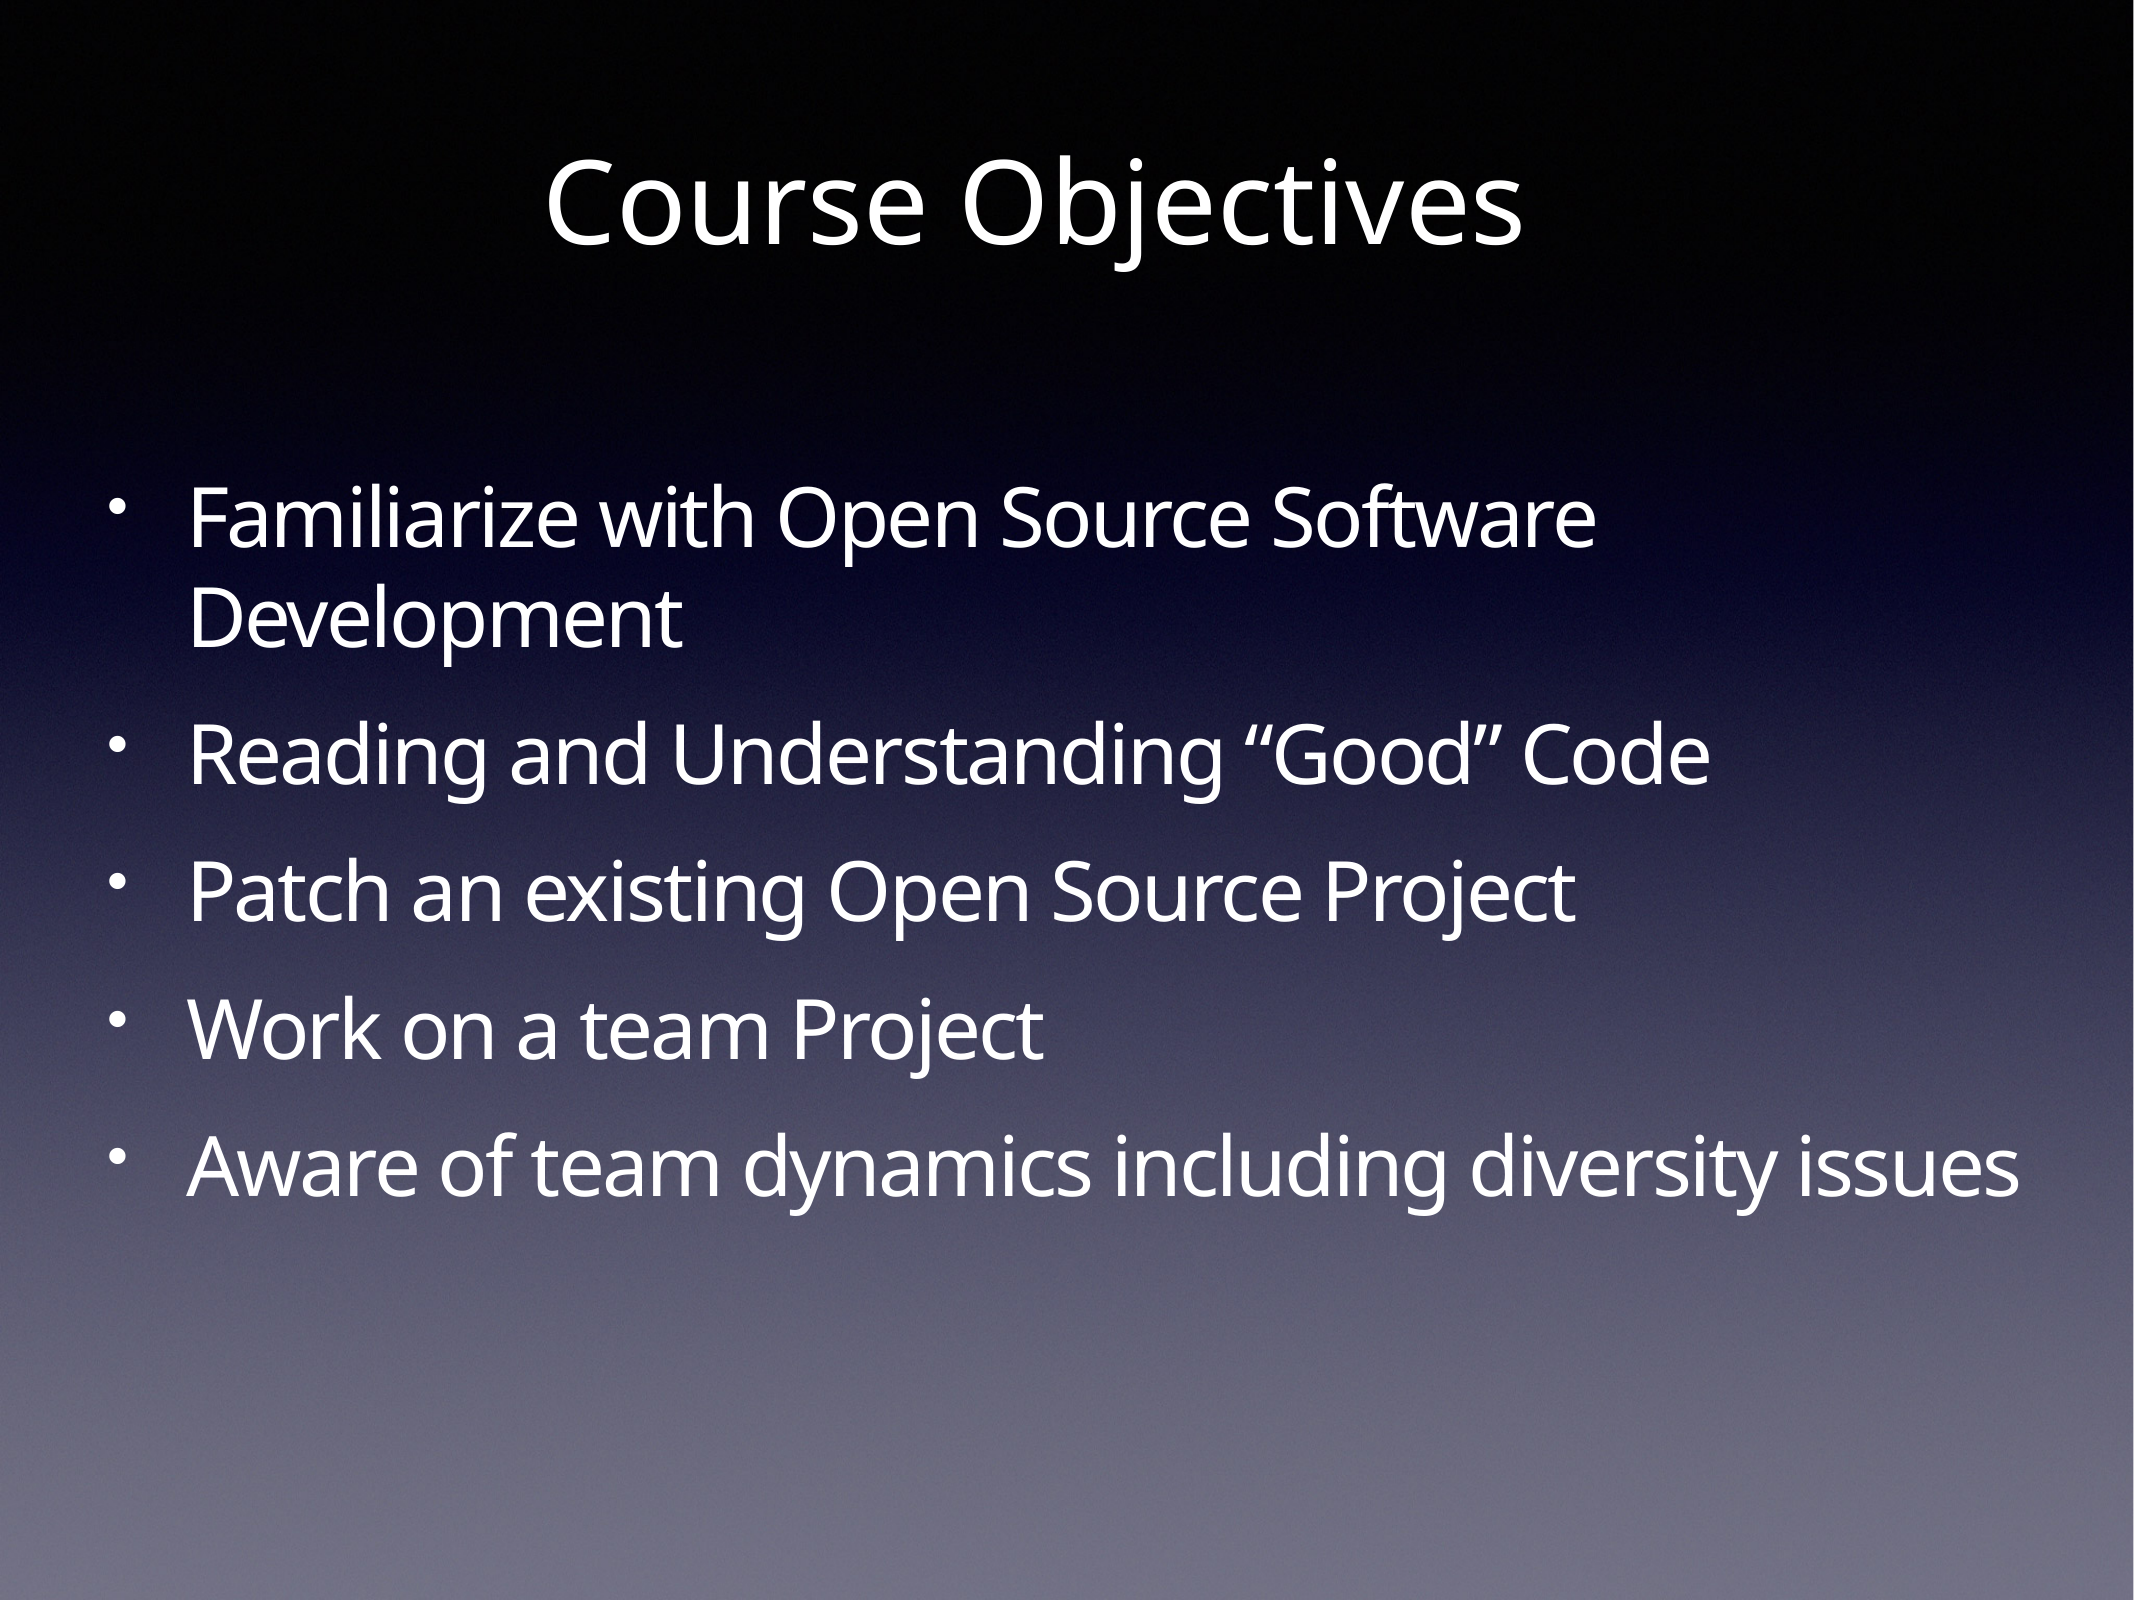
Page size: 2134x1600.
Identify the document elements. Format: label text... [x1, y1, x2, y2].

text_box Course Objectives [107, 127, 2028, 268]
text_box Familiarize with Open Source Software Development Reading and Understanding “Good” Code Patch an existing Open Source Project Work on a team Project Aware of team dynamics including diversity issues [107, 374, 2028, 1303]
picture [0, 0, 2134, 1600]
